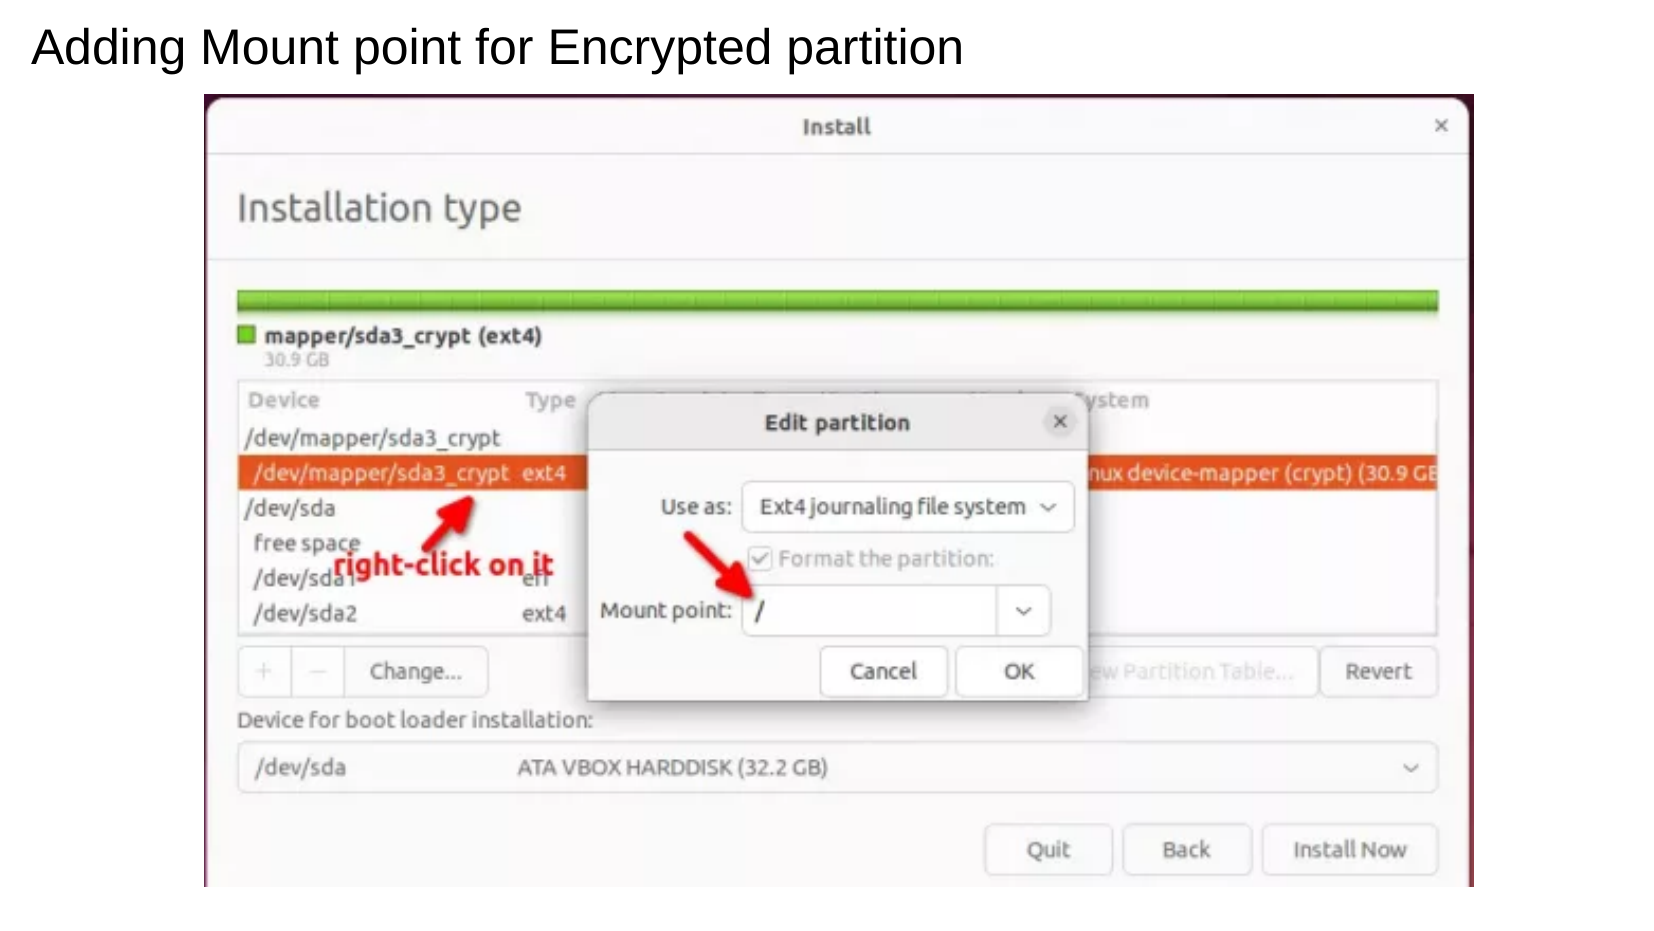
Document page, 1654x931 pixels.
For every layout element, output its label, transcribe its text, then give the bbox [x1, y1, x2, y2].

picture [204, 94, 1474, 887]
subtitle Adding Mount point for Encrypted partition [31, 18, 1520, 349]
